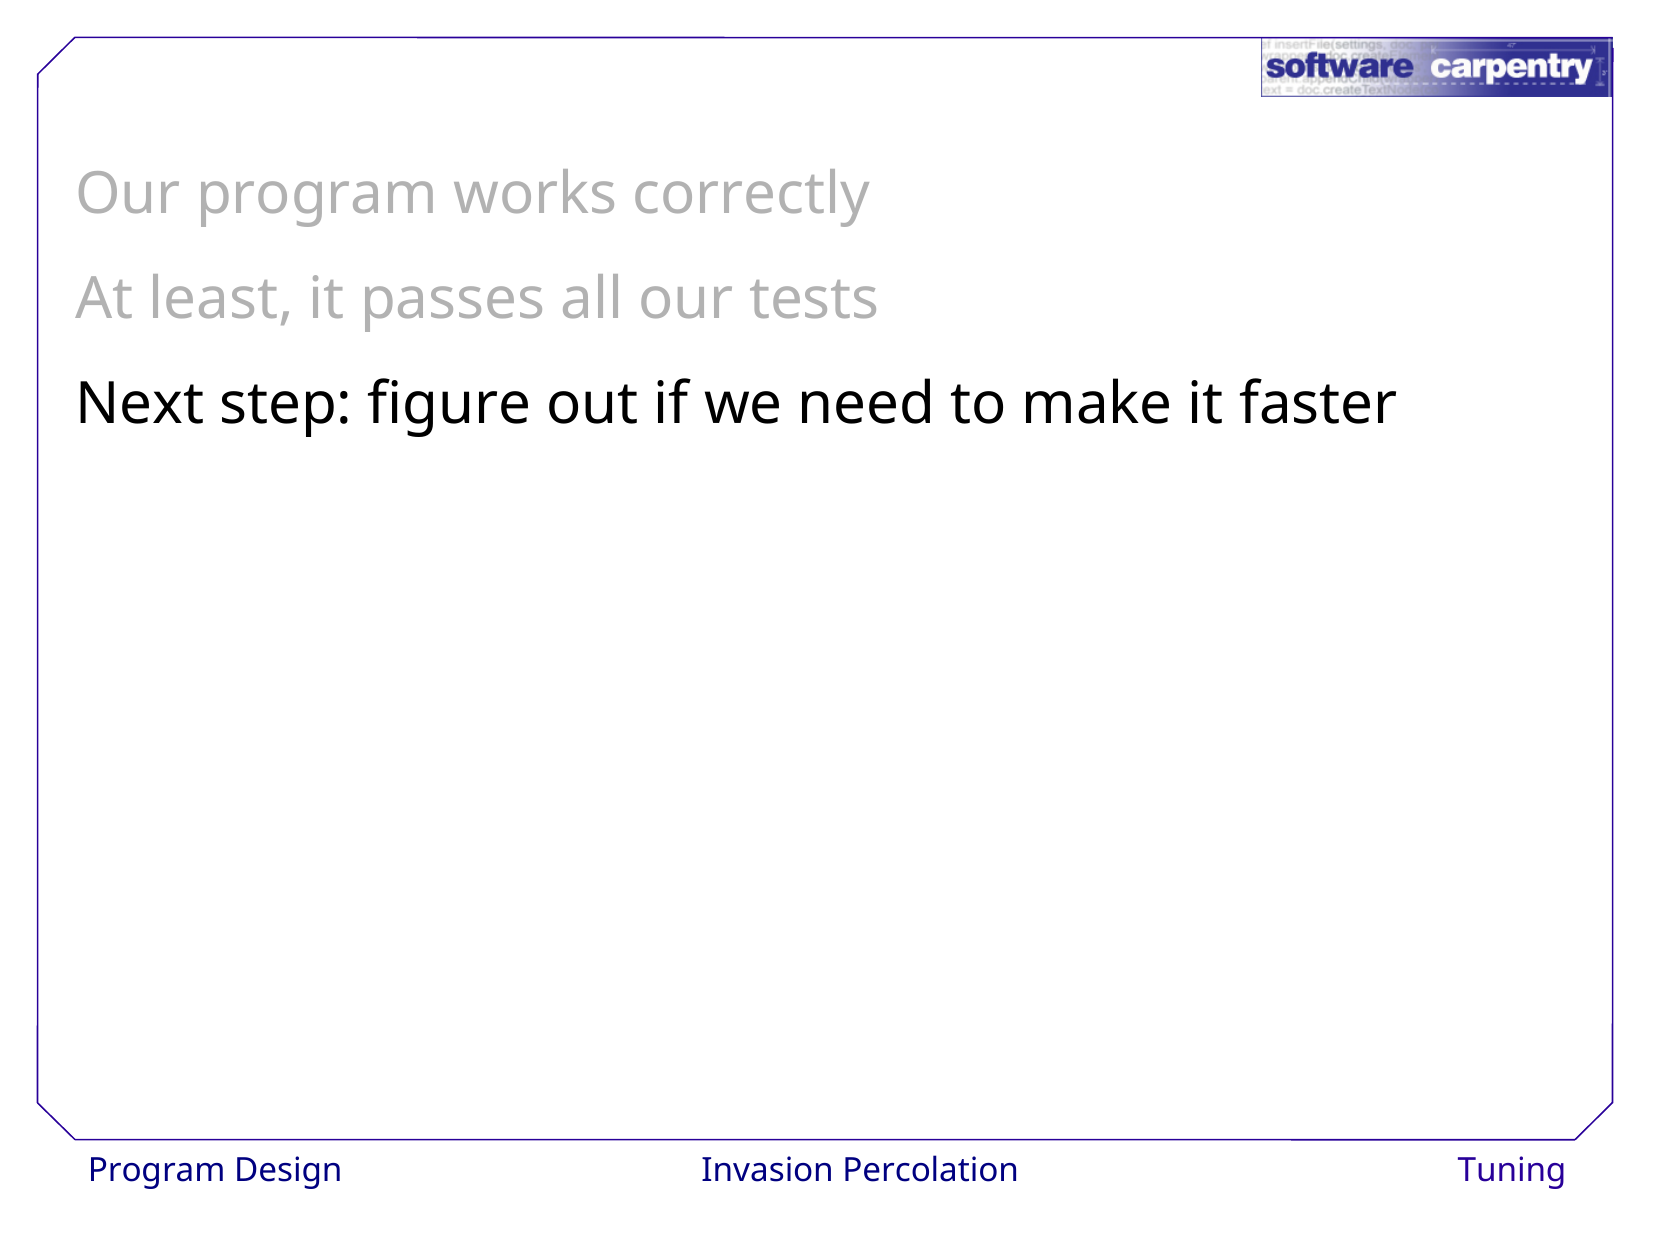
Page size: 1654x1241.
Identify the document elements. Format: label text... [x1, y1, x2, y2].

text_box Our program works correctly At least, it passes all our tests Next step: figure out if we need to make it faster [60, 112, 1563, 443]
picture [1261, 39, 1613, 97]
